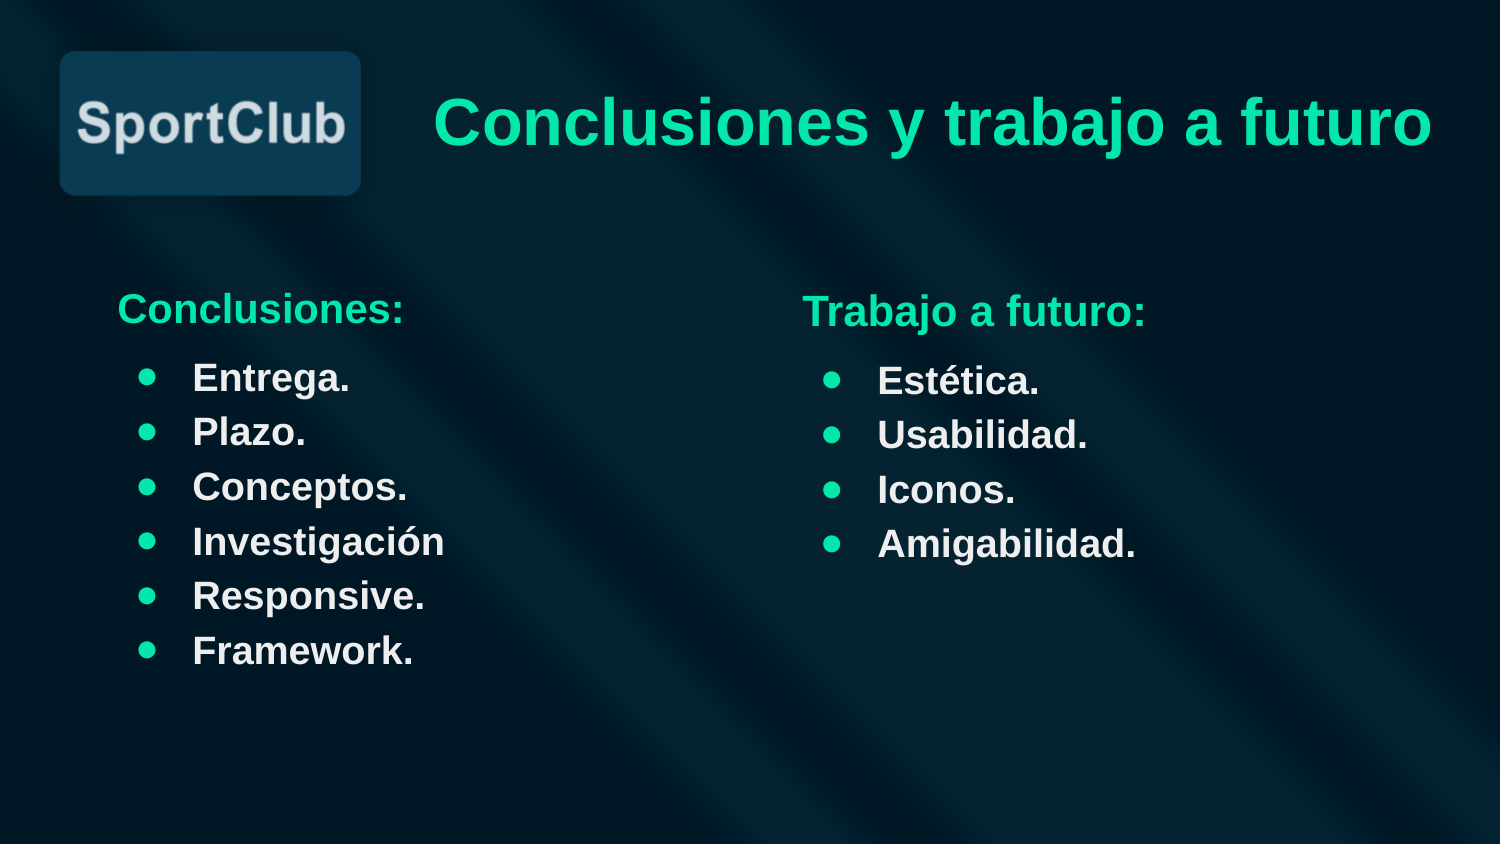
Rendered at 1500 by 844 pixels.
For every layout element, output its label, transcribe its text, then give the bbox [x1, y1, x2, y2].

picture [0, 0, 1500, 844]
list Trabajo a futuro: Estética. Usabilidad. Iconos. Amigabilidad. [787, 259, 1383, 791]
list Conclusiones: Entrega. Plazo. Conceptos. Investigación Responsive. Framework. [102, 259, 698, 791]
title Conclusiones y trabajo a futuro [405, 54, 1449, 184]
